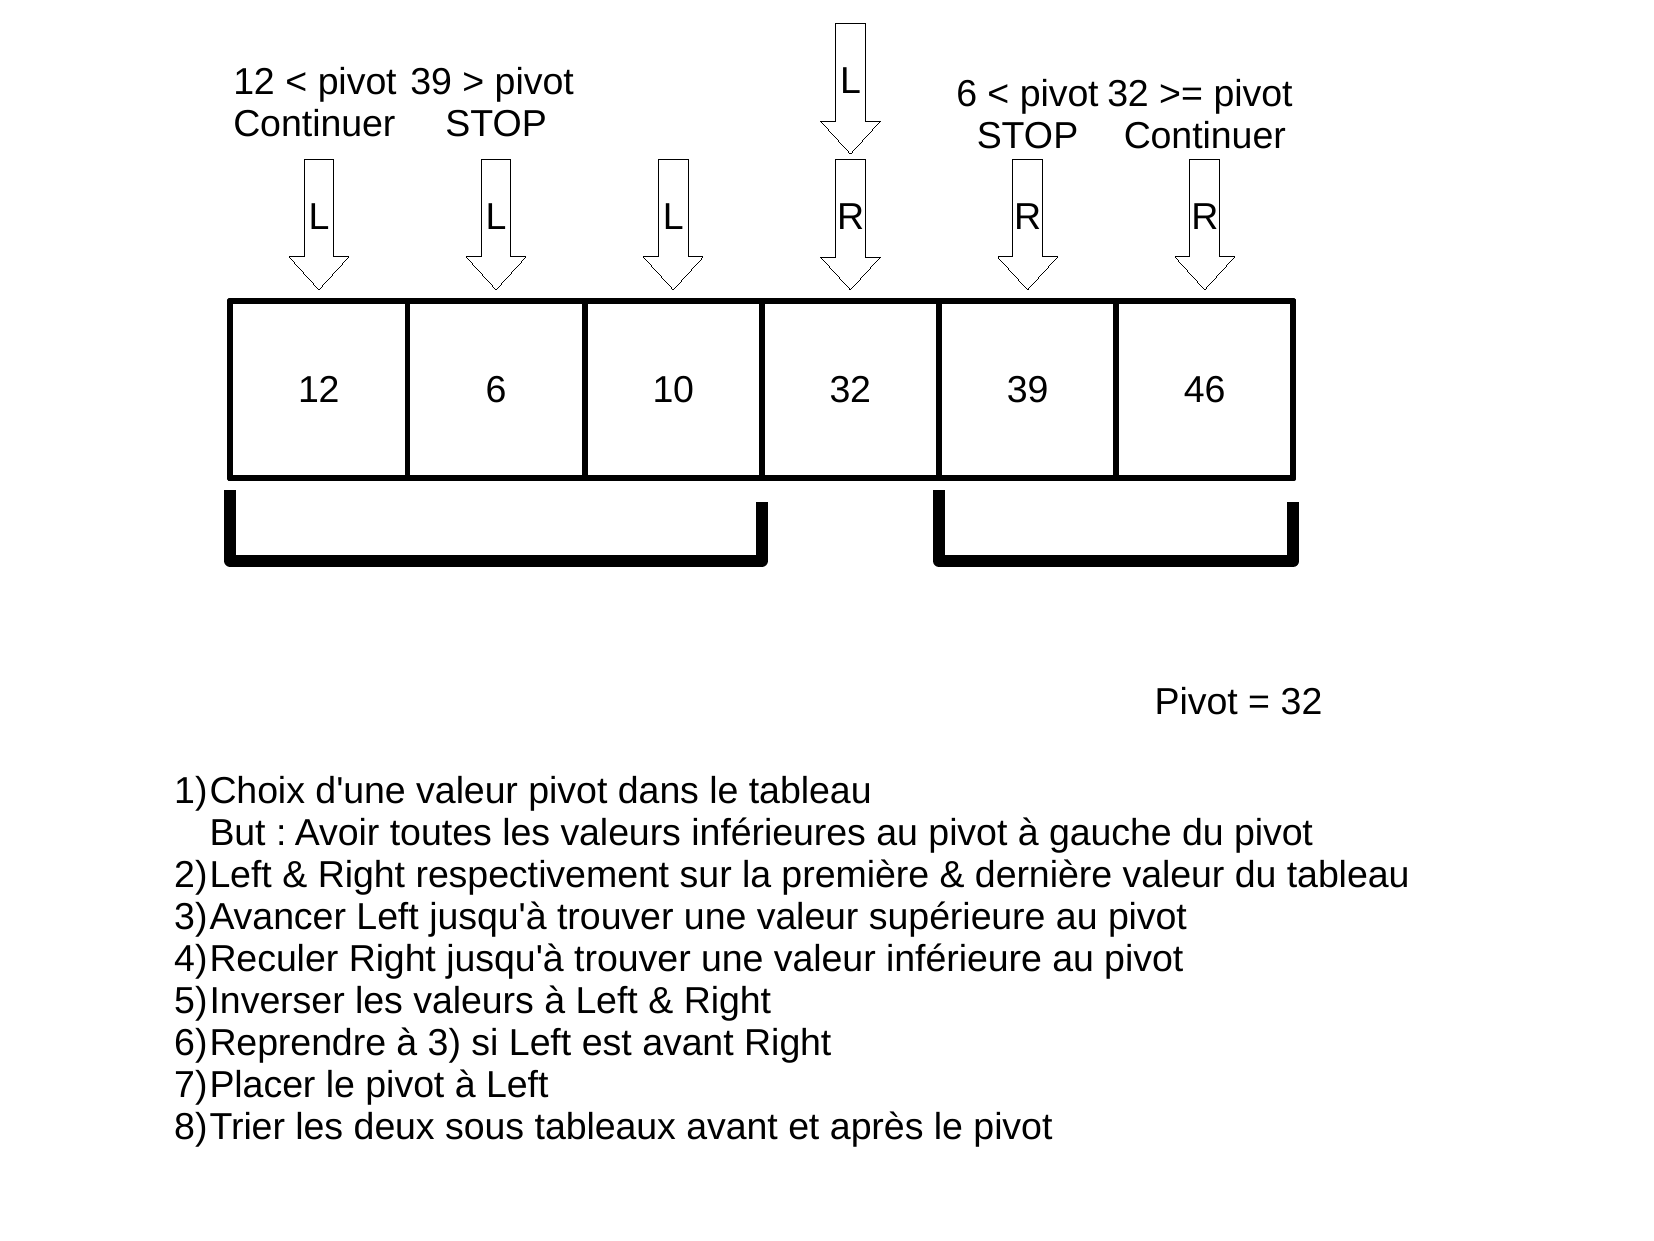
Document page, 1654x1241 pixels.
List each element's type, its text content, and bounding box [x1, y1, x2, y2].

text_box L [643, 159, 703, 290]
text_box R [1021, 207, 1035, 216]
text_box L [820, 23, 881, 154]
text_box Choix d'une valeur pivot dans le tableau But : Avoir toutes les valeurs inférieures au pivot à gauche du pivot Left & Right respectivement sur la première & dernière valeur du tableau Avancer Left jusqu'à trouver une valeur supérieure au pivot Reculer Right jusqu'à trouver une valeur inférieure au pivot Inverser les valeurs à Left & Right Reprendre à 3) si Left est avant Right Placer le pivot à Left Trier les deux sous tableaux avant et après le pivot [153, 755, 1489, 1161]
text_box 6 [407, 301, 584, 479]
text_box 32 >= pivot Continuer [1092, 64, 1317, 207]
text_box 39 [938, 301, 1116, 479]
text_box 39 > pivot STOP [395, 53, 597, 195]
text_box R [1198, 207, 1212, 216]
text_box 10 [584, 301, 761, 479]
text_box R [1175, 207, 1235, 290]
text_box L [289, 195, 349, 290]
text_box Pivot = 32 [1139, 673, 1518, 731]
text_box 32 [761, 301, 938, 479]
text_box 12 < pivot Continuer [218, 53, 395, 195]
text_box 12 [230, 301, 407, 479]
text_box R [998, 207, 1058, 290]
text_box 46 [1116, 301, 1294, 479]
text_box L [466, 195, 526, 290]
text_box 6 < pivot STOP [915, 65, 1140, 207]
text_box R [820, 159, 881, 290]
